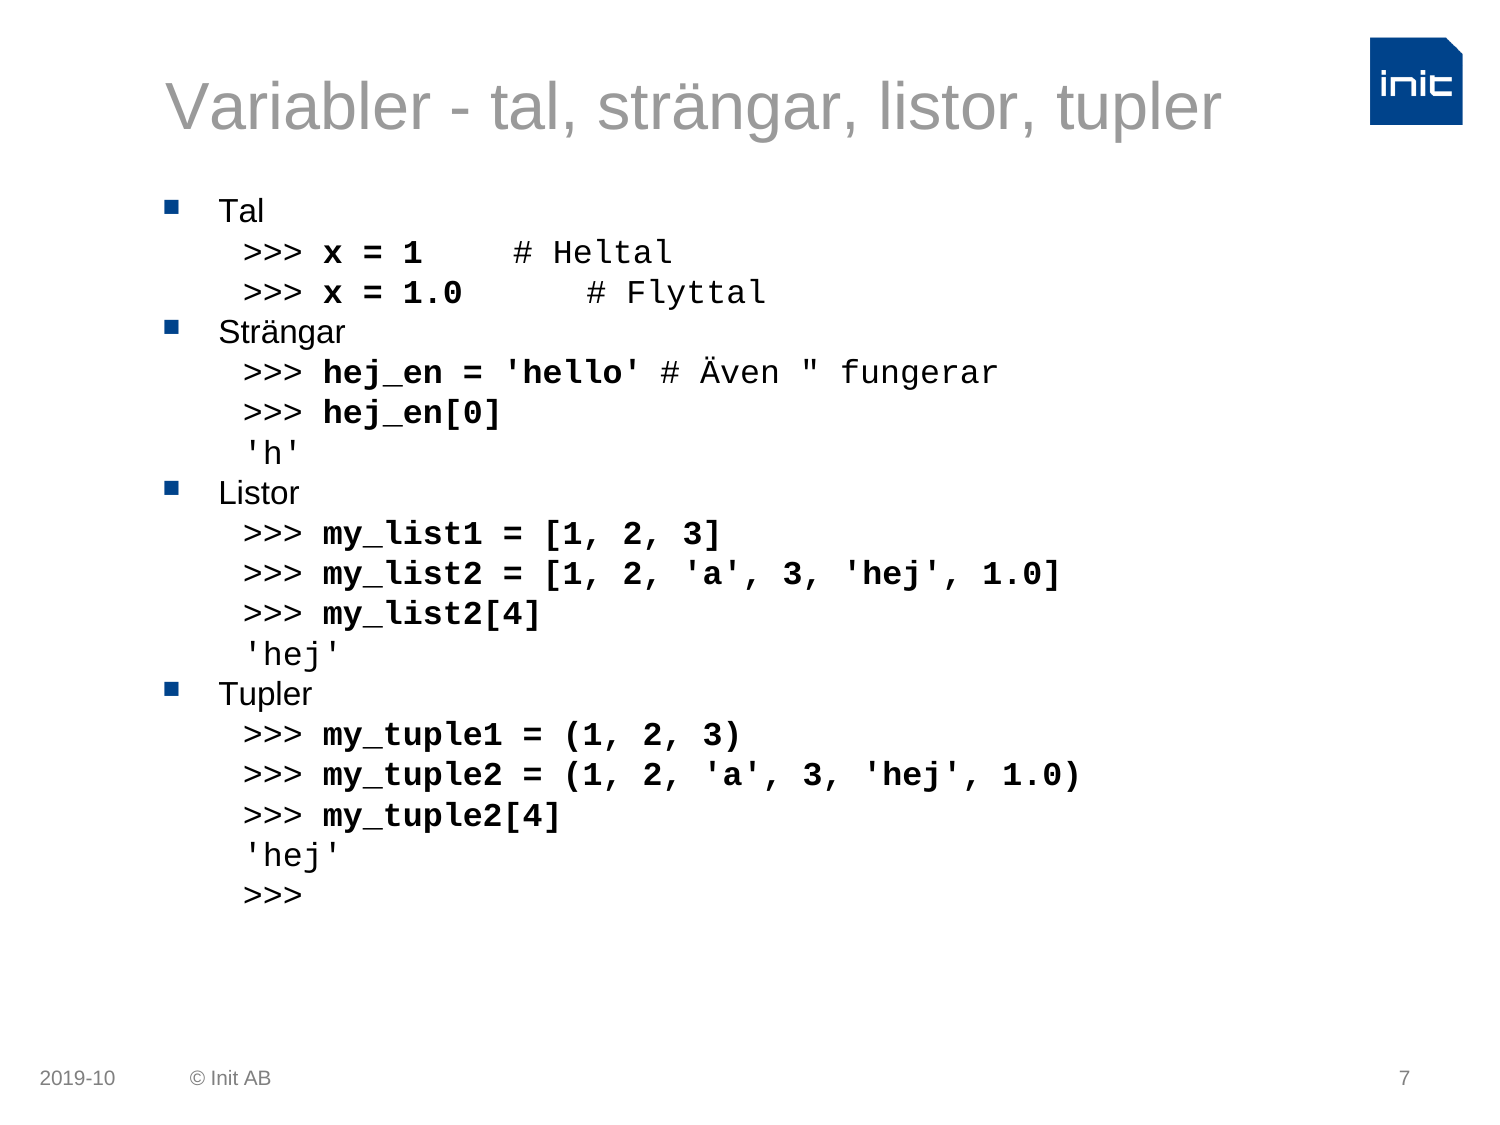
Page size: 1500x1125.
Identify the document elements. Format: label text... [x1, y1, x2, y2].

text_box 2019-10 [24, 1037, 151, 1098]
text_box Tal >>> x = 1 # Heltal >>> x = 1.0 # Flyttal Strängar >>> hej_en = 'hello' # Även " fungerar >>> hej_en[0] 'h' Listor >>> my_list1 = [1, 2, 3] >>> my_list2 = [1, 2, 'a', 3, 'hej', 1.0] >>> my_list2[4] 'hej' Tupler >>> my_tuple1 = (1, 2, 3) >>> my_tuple2 = (1, 2, 'a', 3, 'hej', 1.0) >>> my_tuple2[4] 'hej' >>> [150, 189, 1351, 963]
text_box © Init AB [174, 1037, 1326, 1098]
text_box <nummer> [1350, 1037, 1426, 1098]
text_box Variabler - tal, strängar, listor, tupler [150, 0, 1351, 151]
picture [1370, 37, 1463, 125]
